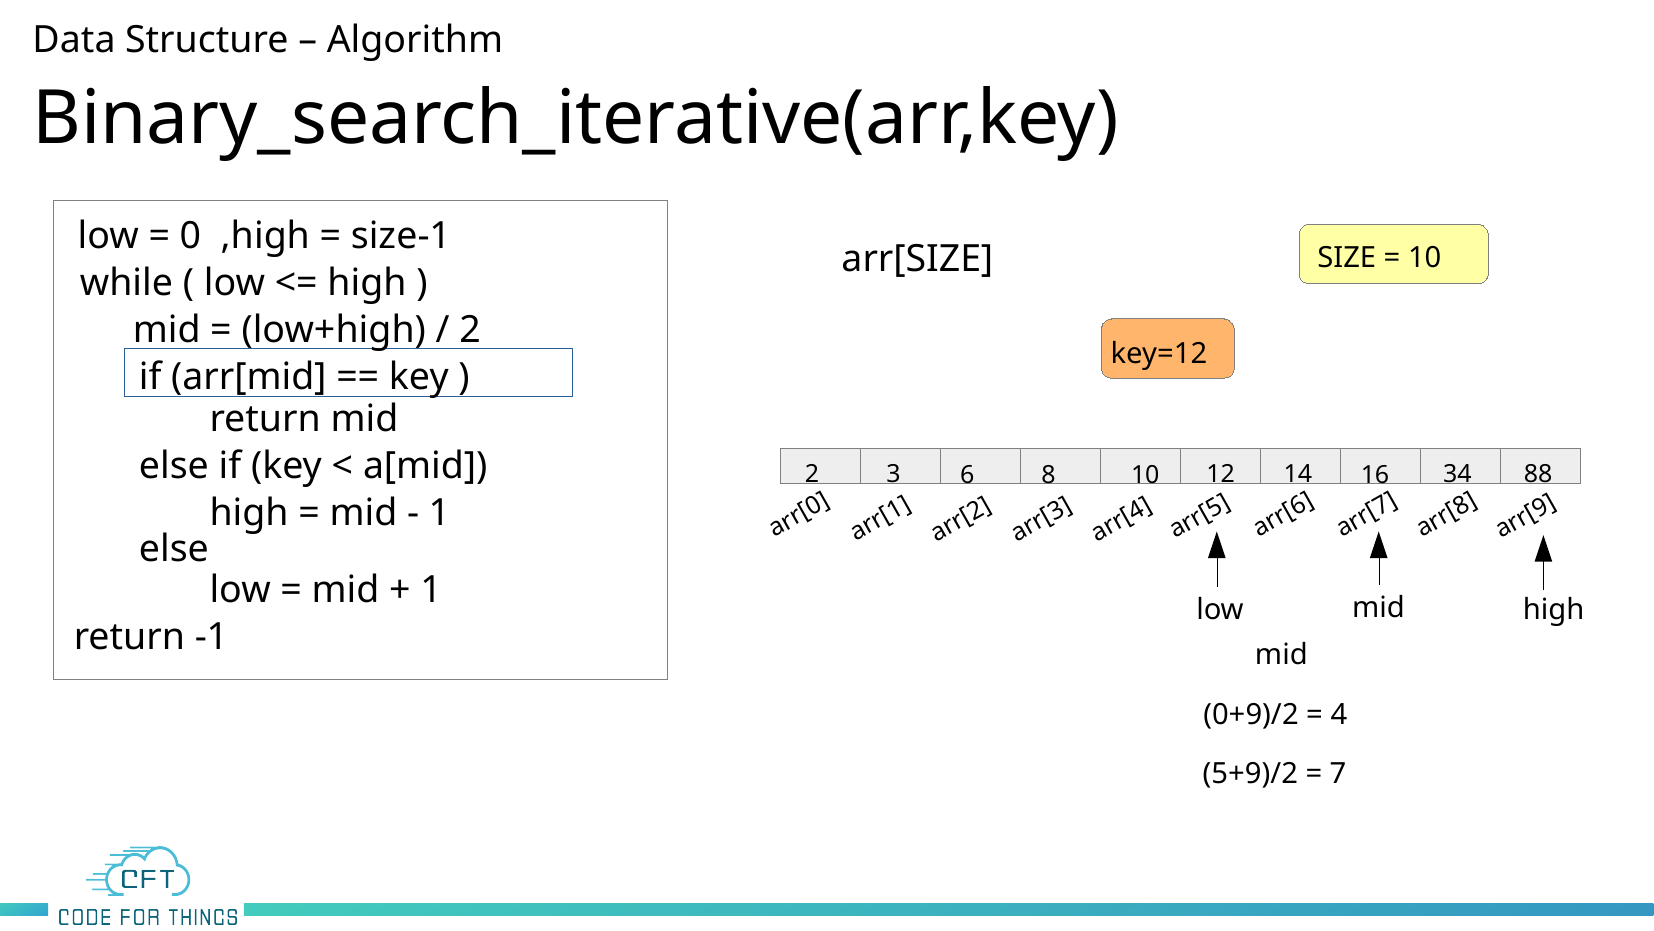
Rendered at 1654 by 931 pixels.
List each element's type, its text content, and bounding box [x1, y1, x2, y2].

text_box arr[SIZE] [826, 224, 1040, 291]
text_box 16 [1346, 449, 1420, 501]
text_box arr[5] [1151, 484, 1267, 556]
text_box [53, 200, 668, 680]
text_box [1491, 448, 1509, 484]
text_box arr[9] [1471, 456, 1602, 560]
text_box while ( low <= high ) [64, 260, 514, 307]
text_box else if (key < a[mid]) [124, 431, 621, 490]
text_box high [1508, 580, 1607, 630]
picture [59, 846, 237, 925]
text_box key=12 [1095, 324, 1241, 409]
text_box (0+9)/2 = 4 [1181, 685, 1395, 745]
text_box mid [1240, 625, 1335, 685]
text_box arr[8] [1399, 484, 1503, 559]
text_box 12 [1191, 448, 1254, 493]
text_box mid = (low+high) / 2 [118, 295, 603, 354]
text_box [1331, 448, 1428, 484]
text_box return mid [194, 383, 443, 443]
text_box if (arr[mid] == key ) [124, 342, 550, 401]
text_box 6 [945, 449, 1007, 494]
text_box [1102, 318, 1233, 324]
text_box [925, 448, 1191, 484]
text_box SIZE = 10 [1302, 228, 1483, 278]
text_box 14 [1269, 448, 1331, 500]
text_box [1254, 448, 1269, 484]
text_box low = mid + 1 [194, 555, 621, 614]
text_box return -1 [59, 602, 290, 662]
text_box 34 [1428, 448, 1491, 500]
text_box arr[1] [826, 485, 935, 562]
text_box low [1181, 580, 1276, 630]
text_box arr[6] [1232, 484, 1362, 562]
text_box [1571, 448, 1581, 461]
text_box arr[3] [986, 491, 1104, 568]
text_box [1299, 224, 1489, 284]
text_box 3 [871, 448, 925, 493]
text_box (5+9)/2 = 7 [1180, 744, 1394, 804]
text_box arr[7] [1318, 498, 1428, 562]
text_box 10 [1116, 449, 1181, 494]
text_box arr[2] [906, 488, 1016, 563]
text_box low = 0 ,high = size-1 [53, 200, 609, 260]
text_box 2 [790, 448, 844, 493]
text_box arr[4] [1074, 492, 1179, 562]
text_box [844, 448, 871, 484]
text_box mid [1337, 578, 1428, 636]
text_box 8 [1026, 449, 1089, 494]
text_box 88 [1509, 448, 1571, 500]
text_box [780, 448, 790, 484]
text_box else [124, 513, 243, 573]
title Data Structure – Algorithm Binary_search_iterative(arr,key) [32, 0, 1595, 199]
text_box arr[0] [744, 484, 857, 558]
text_box high = mid - 1 [194, 478, 621, 537]
